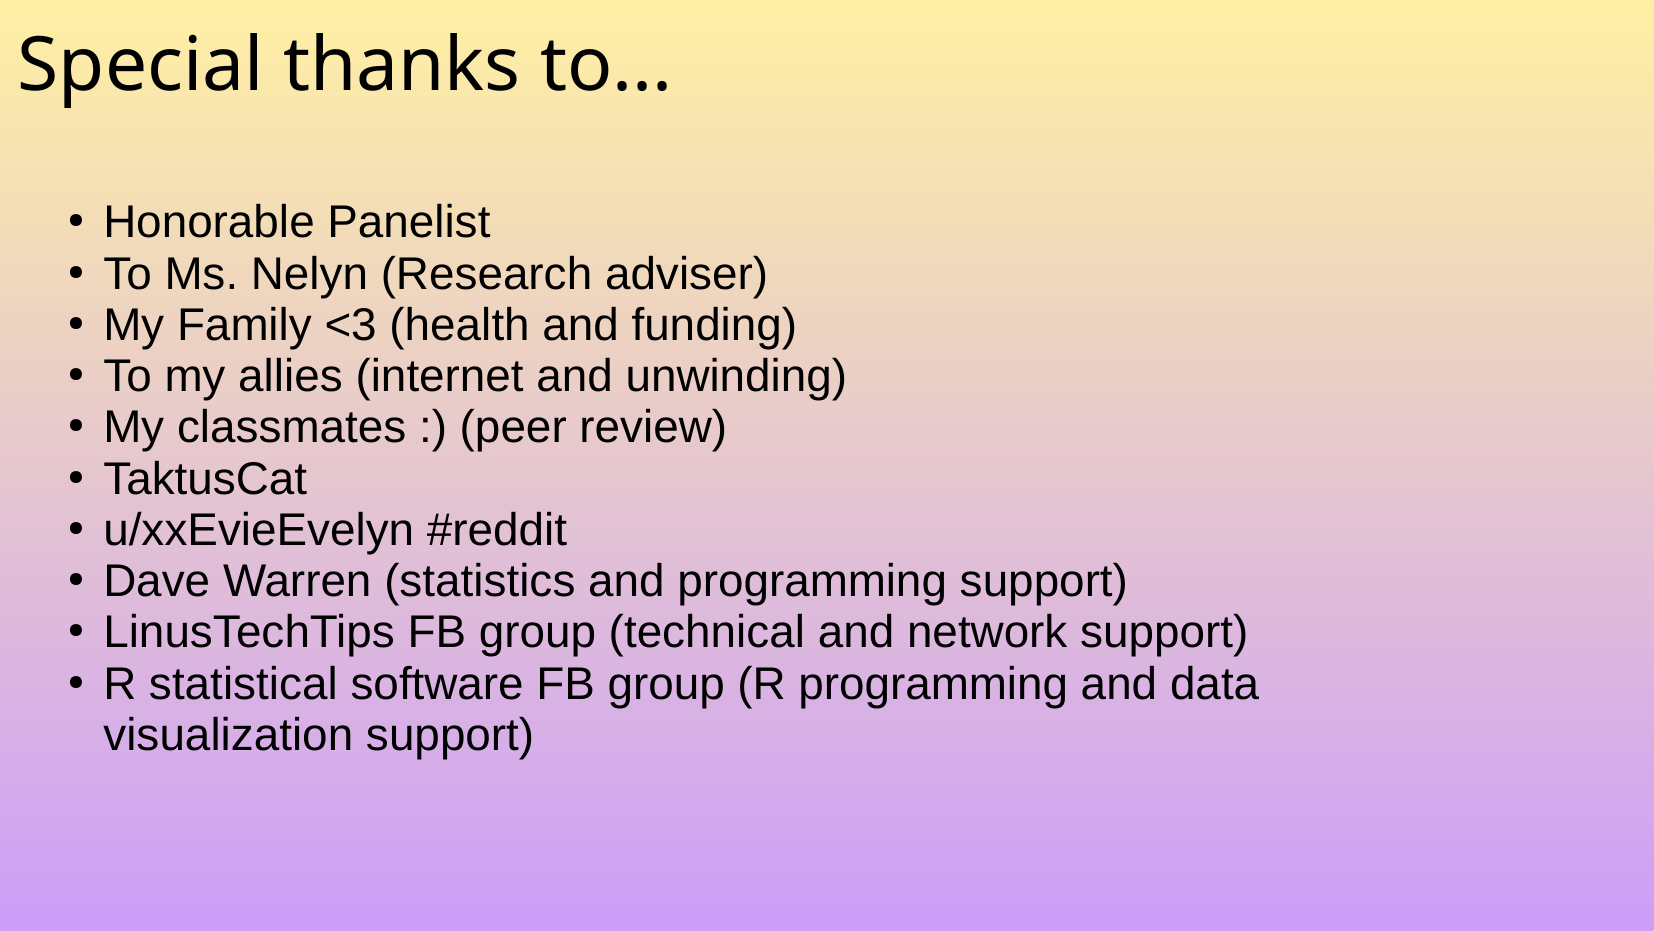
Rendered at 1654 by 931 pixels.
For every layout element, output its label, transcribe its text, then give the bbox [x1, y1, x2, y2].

text_box Honorable Panelist To Ms. Nelyn (Research adviser) My Family <3 (health and funding) To my allies (internet and unwinding) My classmates :) (peer review) TaktusCat u/xxEvieEvelyn #reddit Dave Warren (statistics and programming support) LinusTechTips FB group (technical and network support) R statistical software FB group (R programming and data visualization support) [53, 188, 1506, 810]
title Special thanks to... [17, 0, 1506, 140]
